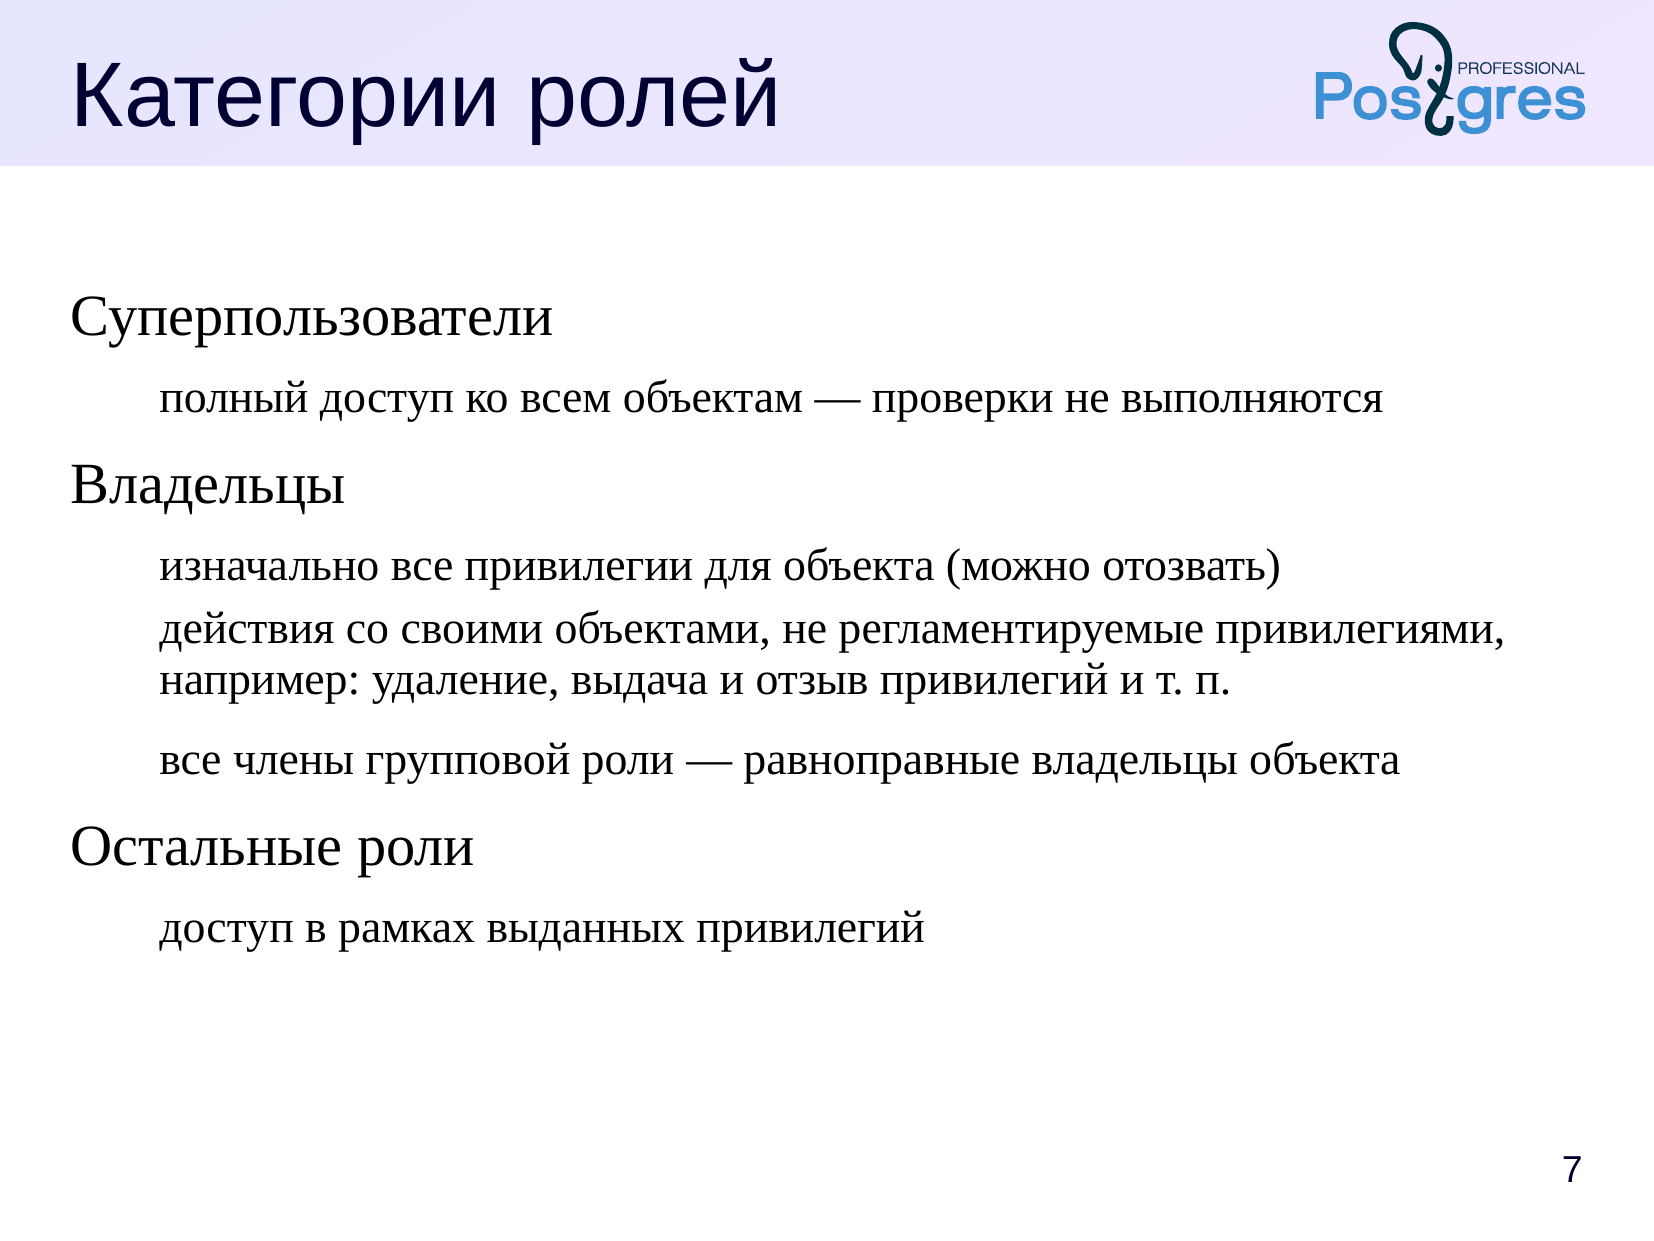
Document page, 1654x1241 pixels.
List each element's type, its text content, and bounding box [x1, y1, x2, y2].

list Суперпользователи полный доступ ко всем объектам — проверки не выполняются Владельцы изначально все привилегии для объекта (можно отозвать) действия со своими объектами, не регламентируемые привилегиями, например: удаление, выдача и отзыв привилегий и т. п. все члены групповой роли — равноправные владельцы объекта Остальные роли доступ в рамках выданных привилегий [70, 283, 1583, 1134]
title Категории ролей [70, 43, 1241, 147]
